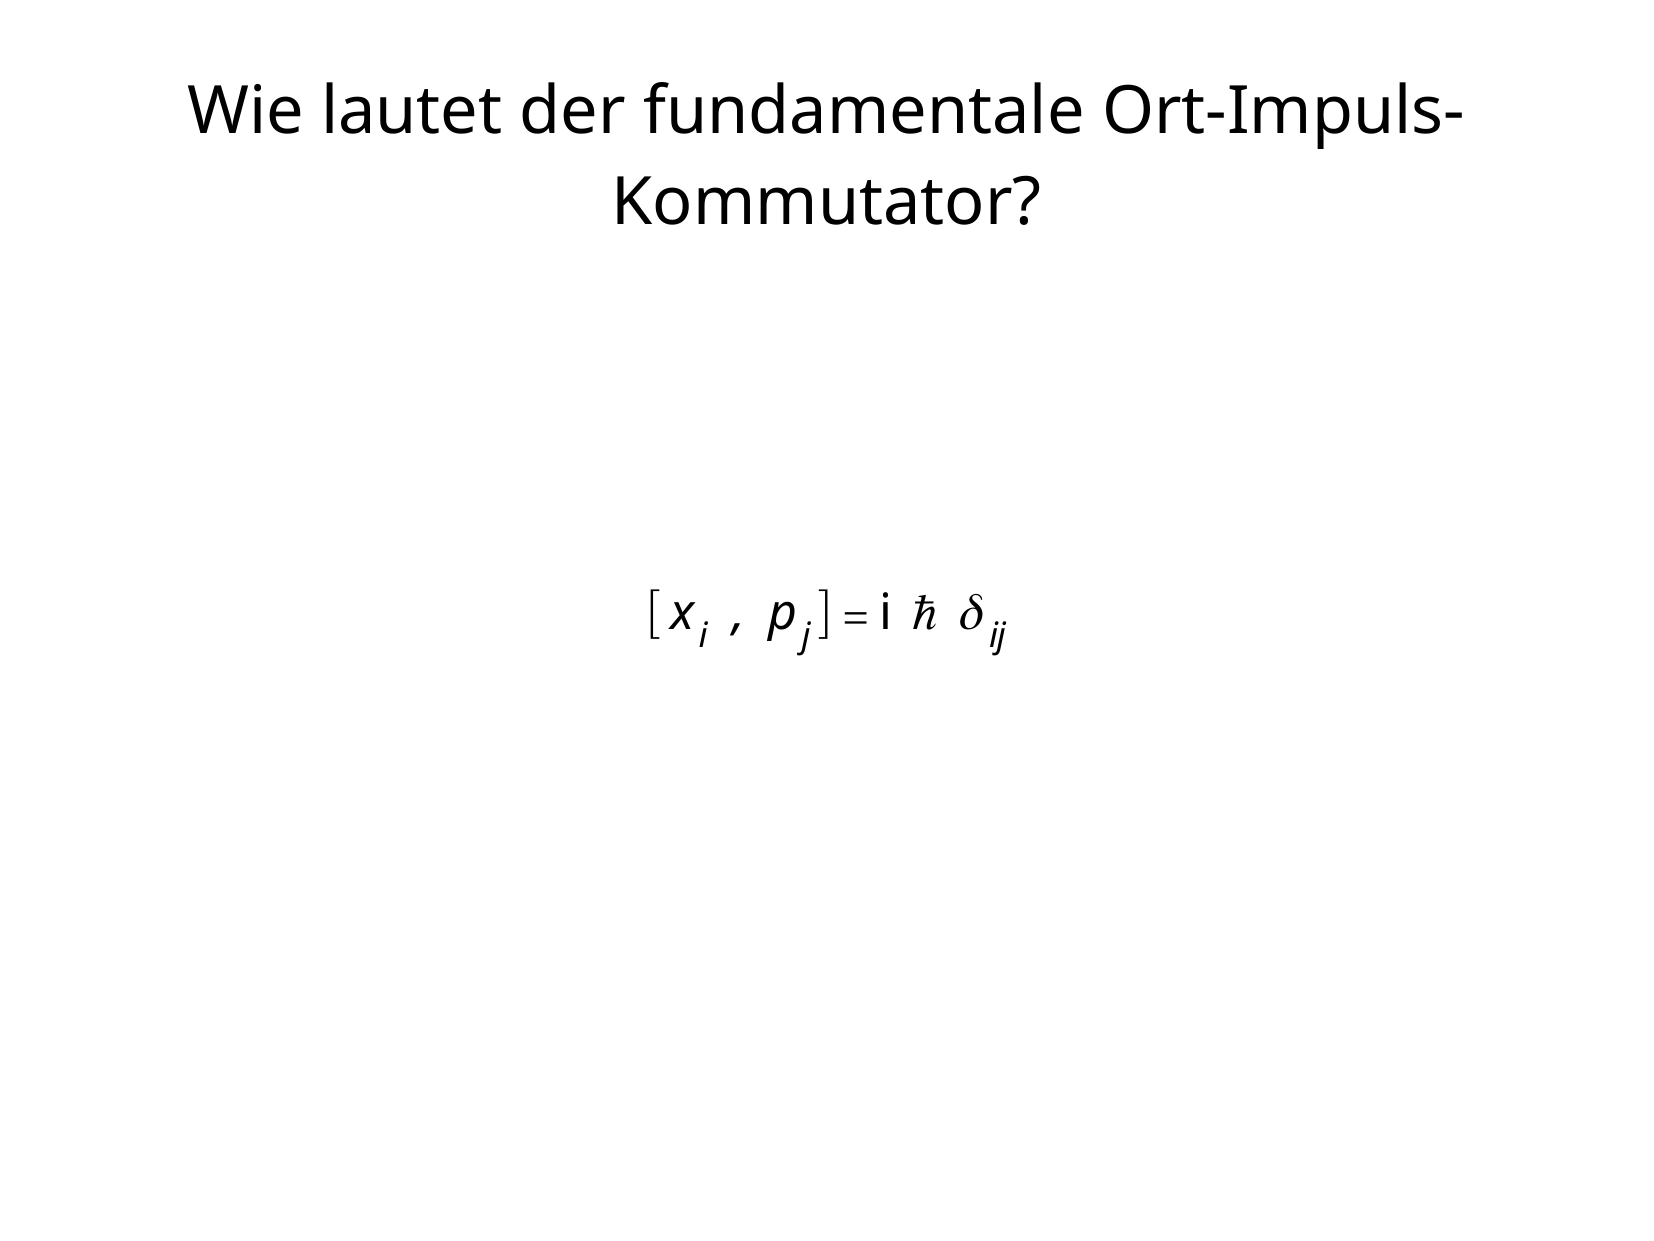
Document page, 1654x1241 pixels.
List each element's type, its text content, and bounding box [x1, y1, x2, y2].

chart [640, 582, 1013, 658]
title Wie lautet der fundamentale Ort-Impuls-Kommutator? [82, 49, 1571, 257]
